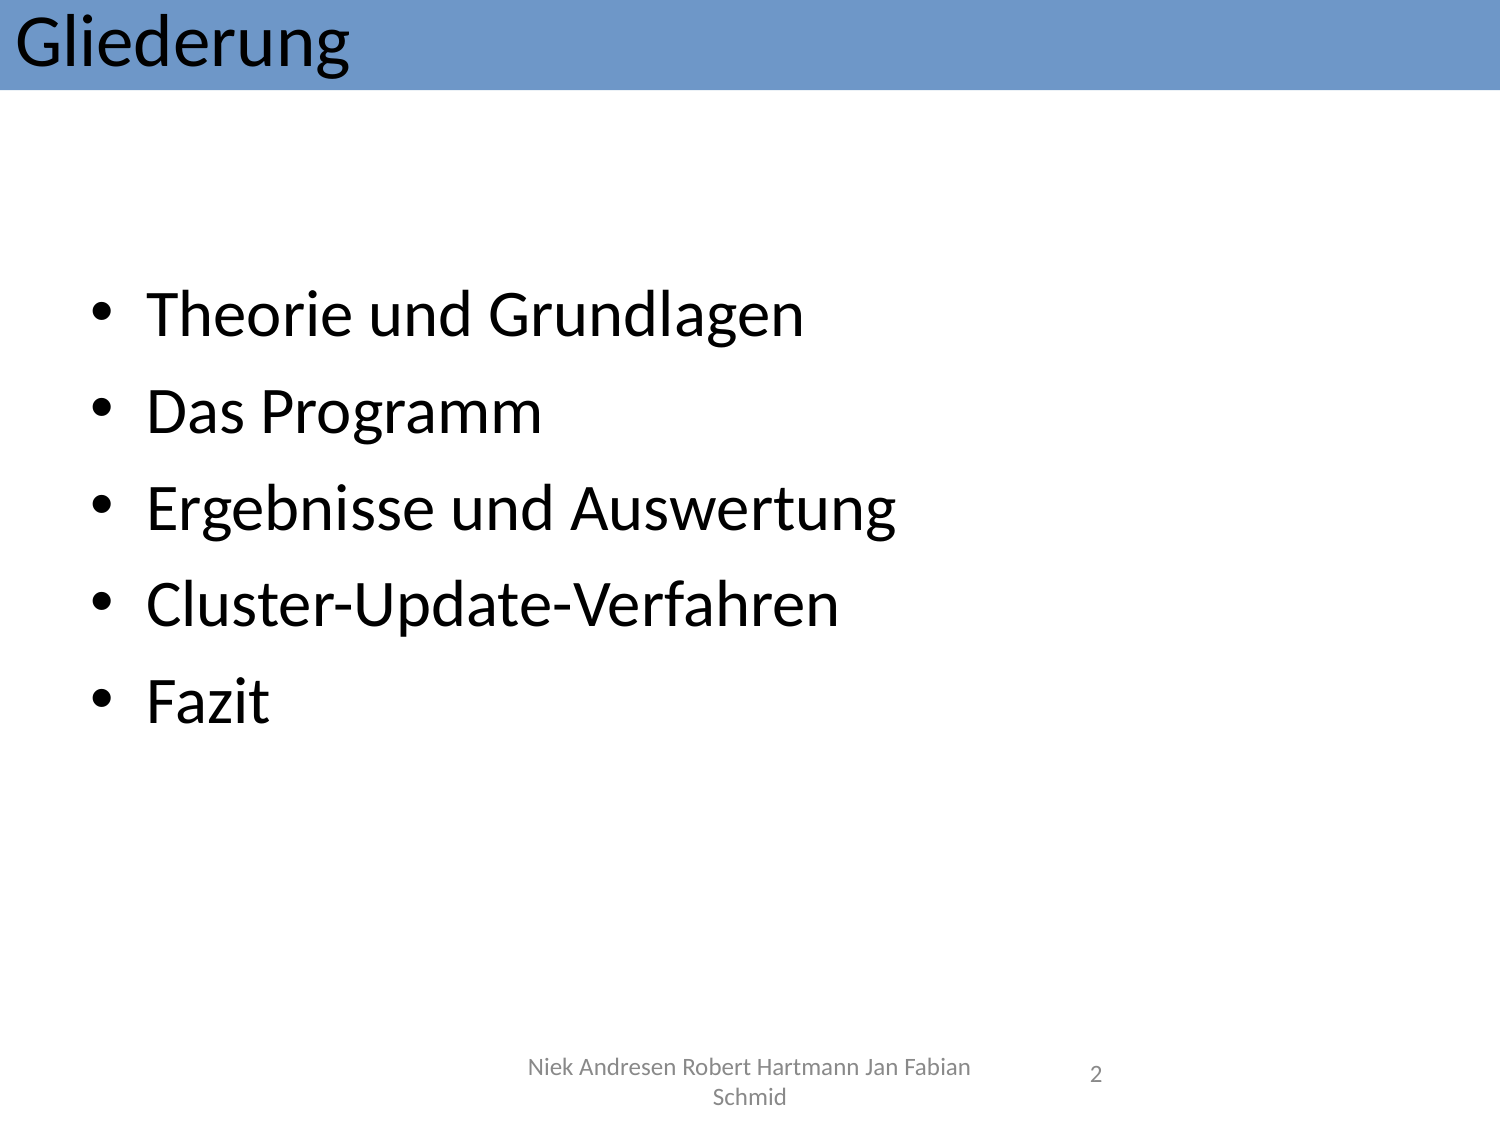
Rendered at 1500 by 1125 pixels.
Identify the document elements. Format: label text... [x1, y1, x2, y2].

list Theorie und Grundlagen Das Programm Ergebnisse und Auswertung Cluster-Update-Verfahren Fazit [75, 262, 1426, 1005]
text_box Niek Andresen Robert Hartmann Jan Fabian Schmid [512, 1042, 988, 1103]
text_box Gliederung [0, 0, 1500, 91]
text_box 2 [1074, 1042, 1426, 1103]
